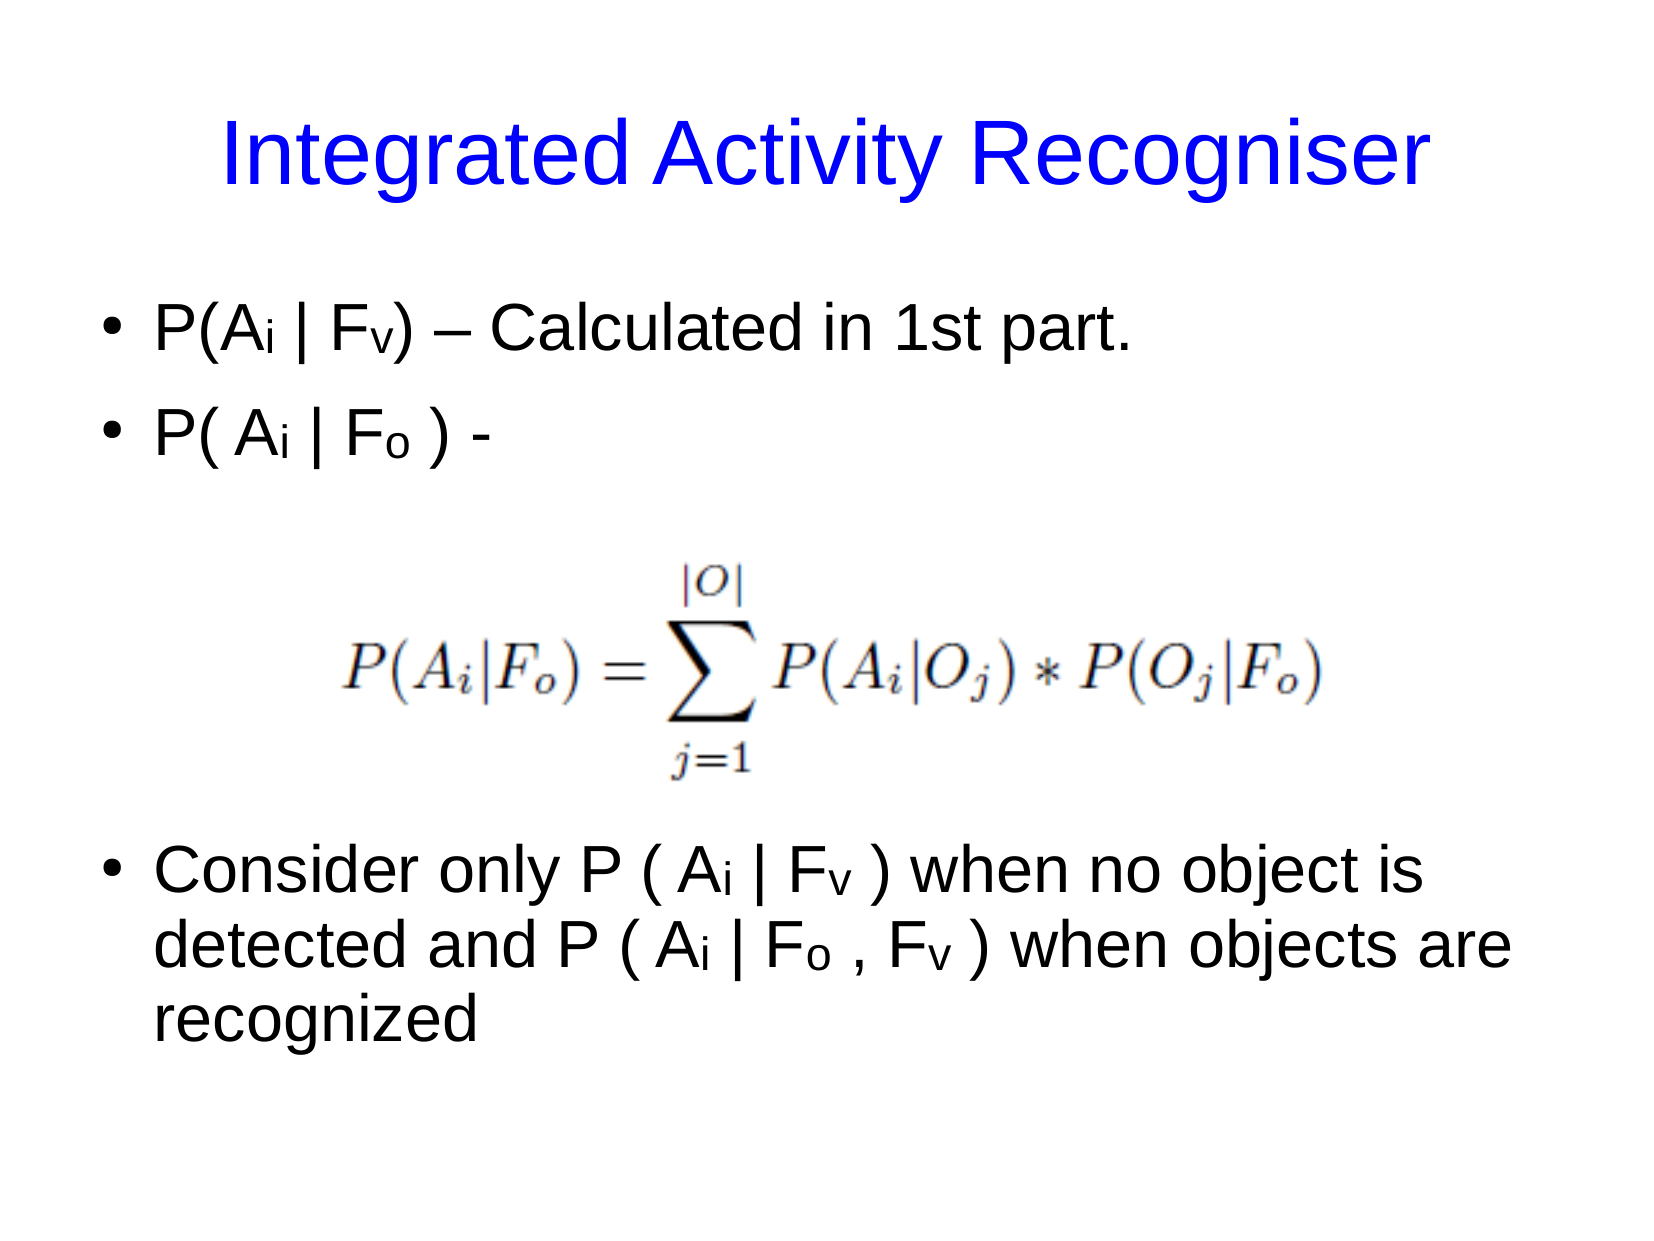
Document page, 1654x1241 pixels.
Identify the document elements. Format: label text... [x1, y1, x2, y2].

text_box Consider only P ( Ai | Fv ) when no object is detected and P ( Ai | Fo , Fv ) when objects are recognized [82, 831, 1654, 1156]
list P(Ai | Fv) – Calculated in 1st part. P( Ai | Fo ) - [82, 290, 1538, 831]
title Integrated Activity Recogniser [82, 49, 1571, 257]
picture [240, 524, 1471, 831]
